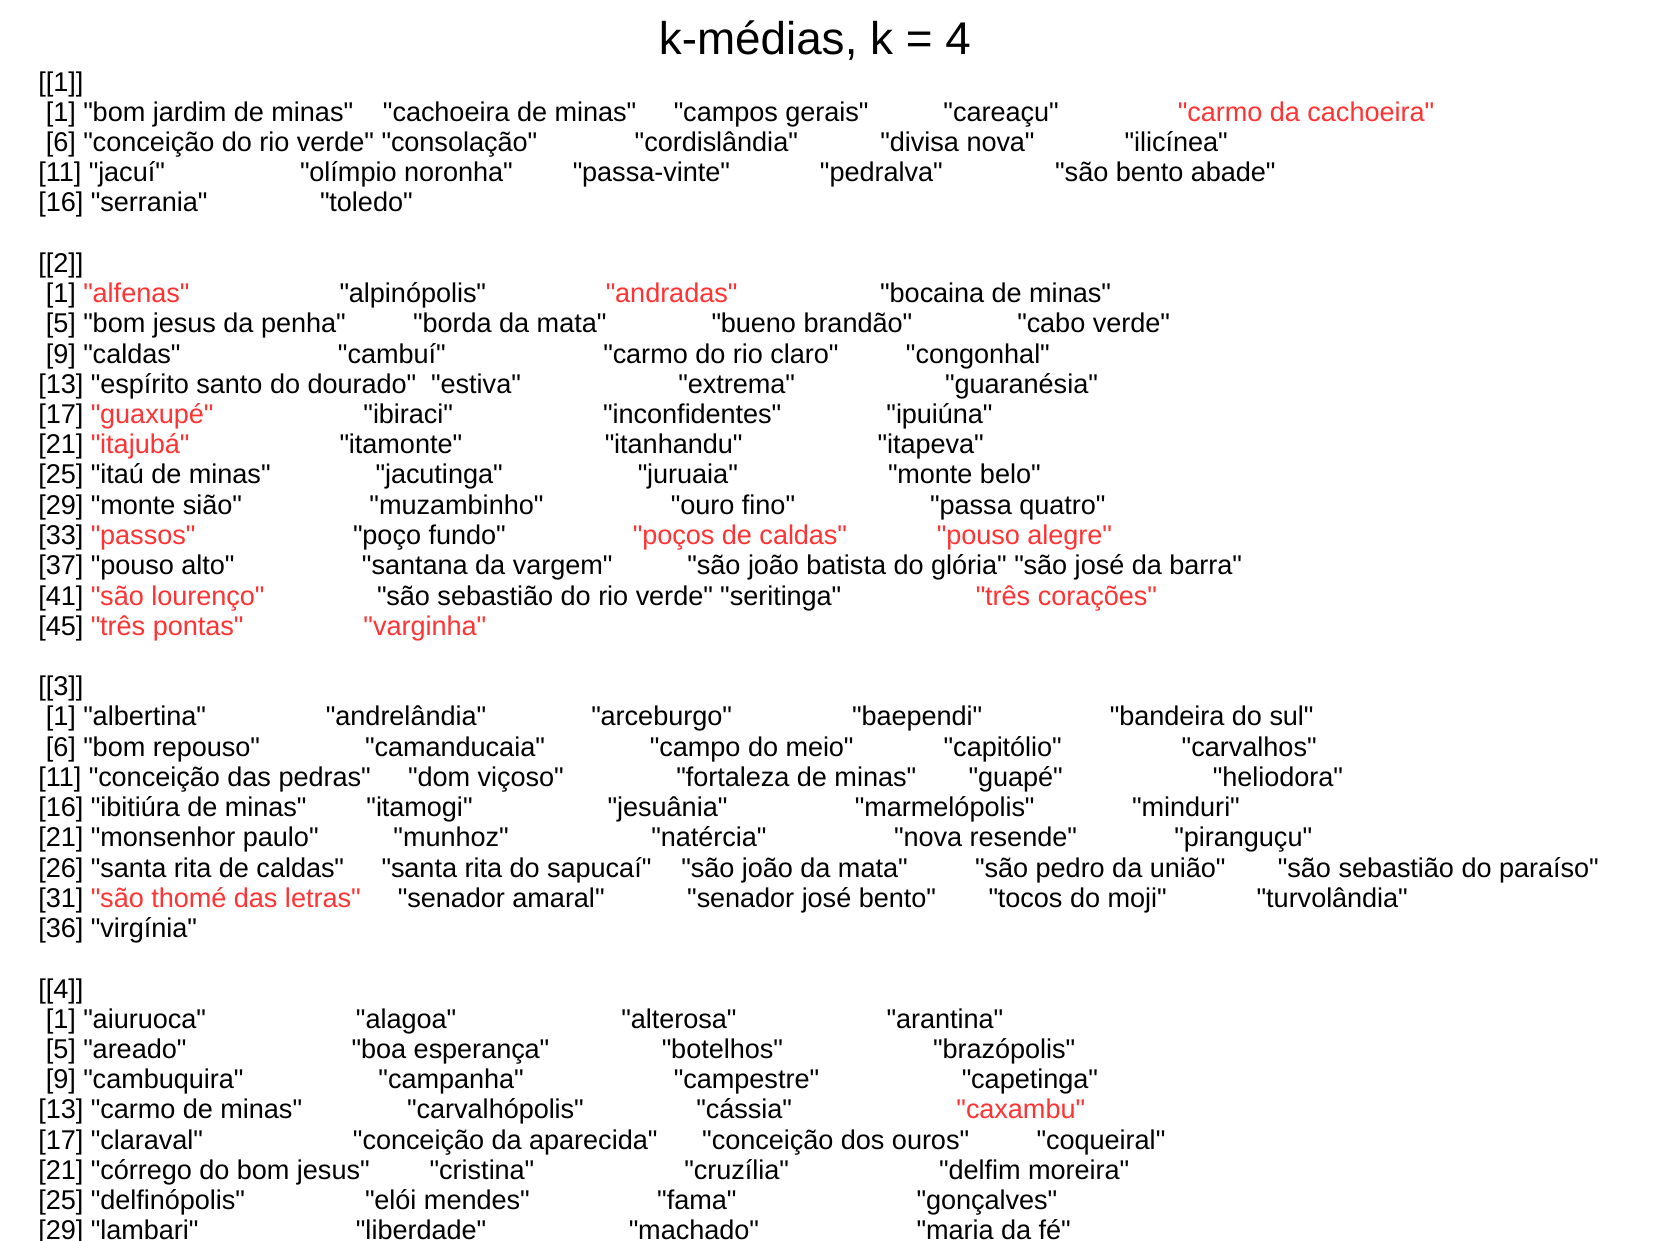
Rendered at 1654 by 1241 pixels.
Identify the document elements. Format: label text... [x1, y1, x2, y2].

title k-médias, k = 4 [70, 0, 1560, 59]
text_box [[1]] [1] "bom jardim de minas" "cachoeira de minas" "campos gerais" "careaçu" "carmo da cachoeira" [6] "conceição do rio verde" "consolação" "cordislândia" "divisa nova" "ilicínea" [11] "jacuí" "olímpio noronha" "passa-vinte" "pedralva" "são bento abade" [16] "serrania" "toledo" [[2]] [1] "alfenas" "alpinópolis" "andradas" "bocaina de minas" [5] "bom jesus da penha" "borda da mata" "bueno brandão" "cabo verde" [9] "caldas" "cambuí" "carmo do rio claro" "congonhal" [13] "espírito santo do dourado" "estiva" "extrema" "guaranésia" [17] "guaxupé" "ibiraci" "inconfidentes" "ipuiúna" [21] "itajubá" "itamonte" "itanhandu" "itapeva" [25] "itaú de minas" "jacutinga" "juruaia" "monte belo" [29] "monte sião" "muzambinho" "ouro fino" "passa quatro" [33] "passos" "poço fundo" "poços de caldas" "pouso alegre" [37] "pouso alto" "santana da vargem" "são joão batista do glória" "são josé da barra" [41] "são lourenço" "são sebastião do rio verde" "seritinga" "três corações" [45] "três pontas" "varginha" [[3]] [1] "albertina" "andrelândia" "arceburgo" "baependi" "bandeira do sul" [6] "bom repouso" "camanducaia" "campo do meio" "capitólio" "carvalhos" [11] "conceição das pedras" "dom viçoso" "fortaleza de minas" "guapé" "heliodora" [16] "ibitiúra de minas" "itamogi" "jesuânia" "marmelópolis" "minduri" [21] "monsenhor paulo" "munhoz" "natércia" "nova resende" "piranguçu" [26] "santa rita de caldas" "santa rita do sapucaí" "são joão da mata" "são pedro da união" "são sebastião do paraíso" [31] "são thomé das letras" "senador amaral" "senador josé bento" "tocos do moji" "turvolândia" [36] "virgínia" [[4]] [1] "aiuruoca" "alagoa" "alterosa" "arantina" [5] "areado" "boa esperança" "botelhos" "brazópolis" [9] "cambuquira" "campanha" "campestre" "capetinga" [13] "carmo de minas" "carvalhópolis" "cássia" "caxambu" [17] "claraval" "conceição da aparecida" "conceição dos ouros" "coqueiral" [21] "córrego do bom jesus" "cristina" "cruzília" "delfim moreira" [25] "delfinópolis" "elói mendes" "fama" "gonçalves" [29] "lambari" "liberdade" "machado" "maria da fé" [33] "monte santo de minas" "paraguaçu" "paraisópolis" "piranguinho" [37] "pratápolis" "são gonçalo do sapucaí" "são josé do alegre" "são sebastião da bela vista" [41] "são tomás de aquino" "são vicente de minas" "sapucaí-mirim" "serranos" [45] "silvianópolis" "soledade de minas" "wenceslau braz" [23, 59, 1613, 1241]
